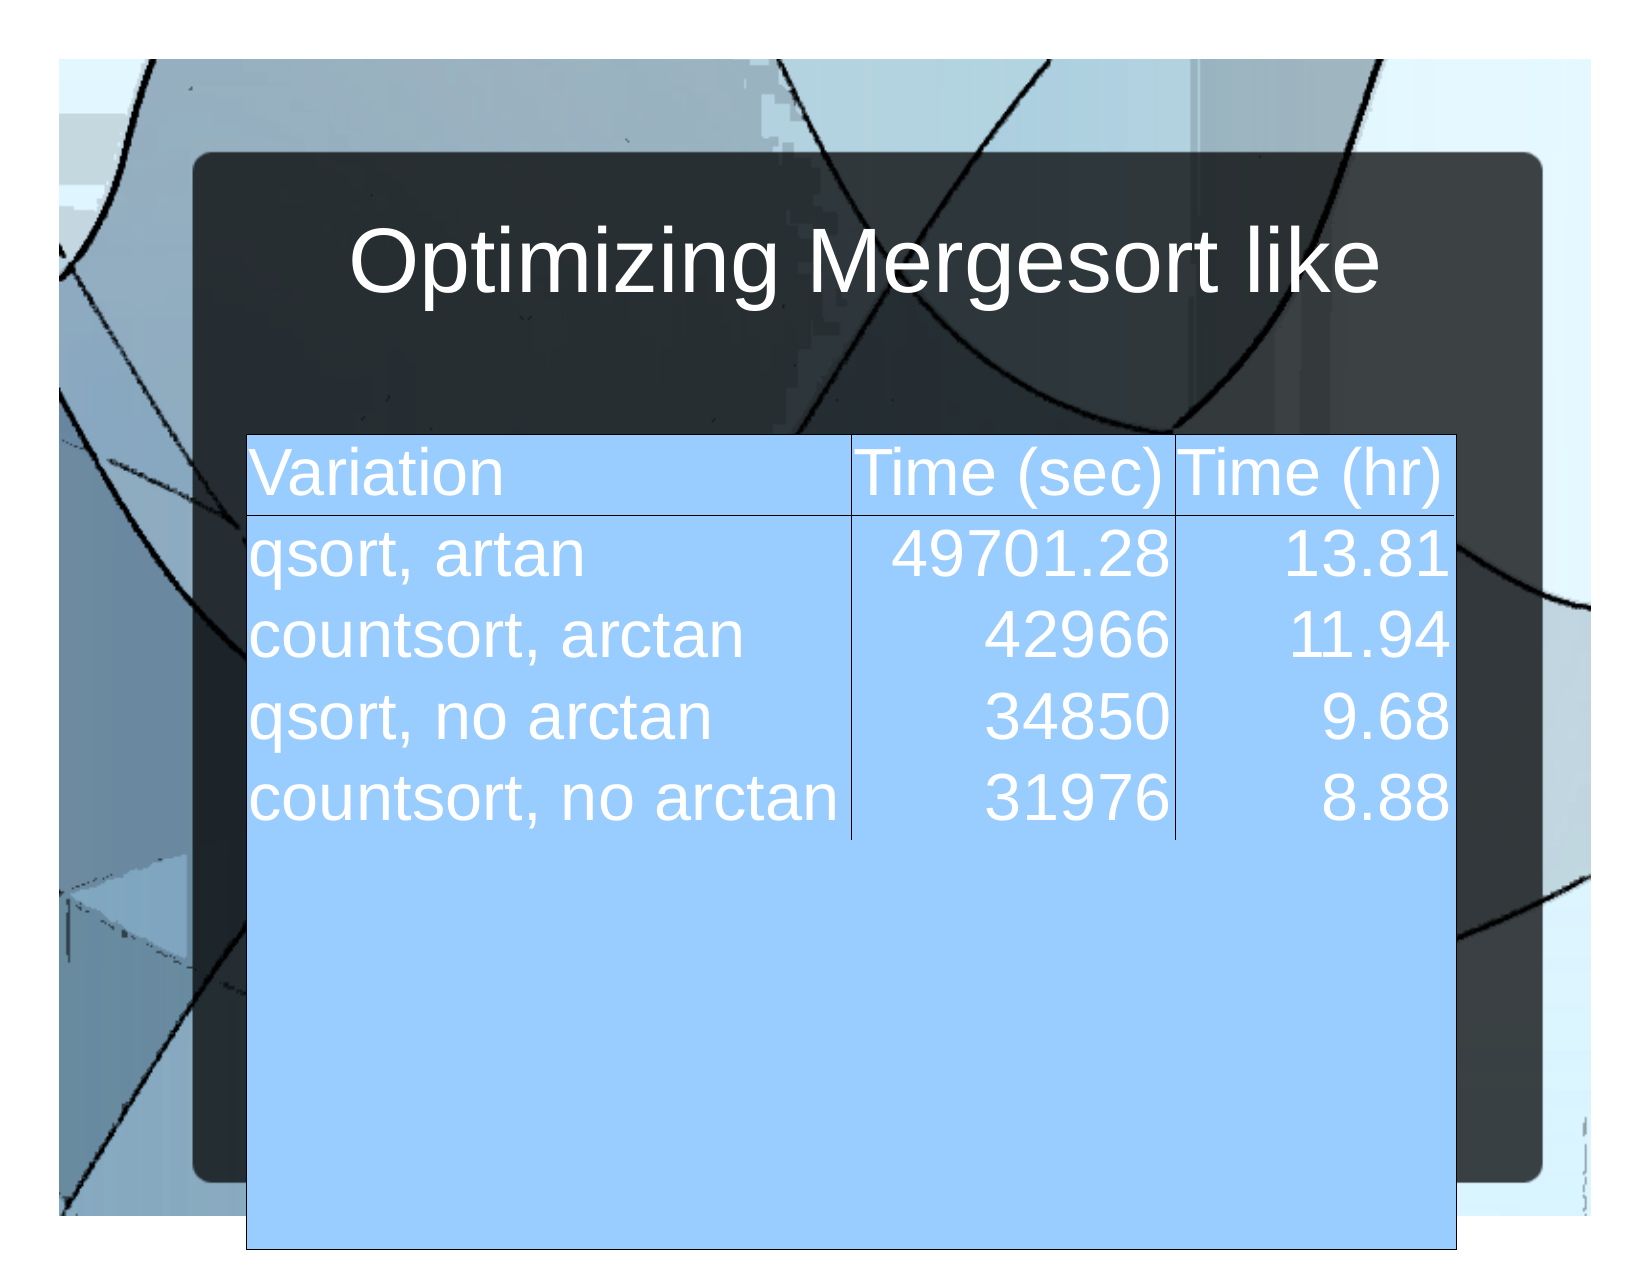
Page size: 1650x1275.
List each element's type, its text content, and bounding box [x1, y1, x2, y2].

chart [246, 434, 1457, 1250]
picture [59, 59, 1591, 1216]
title Optimizing Mergesort like [206, 160, 1526, 363]
